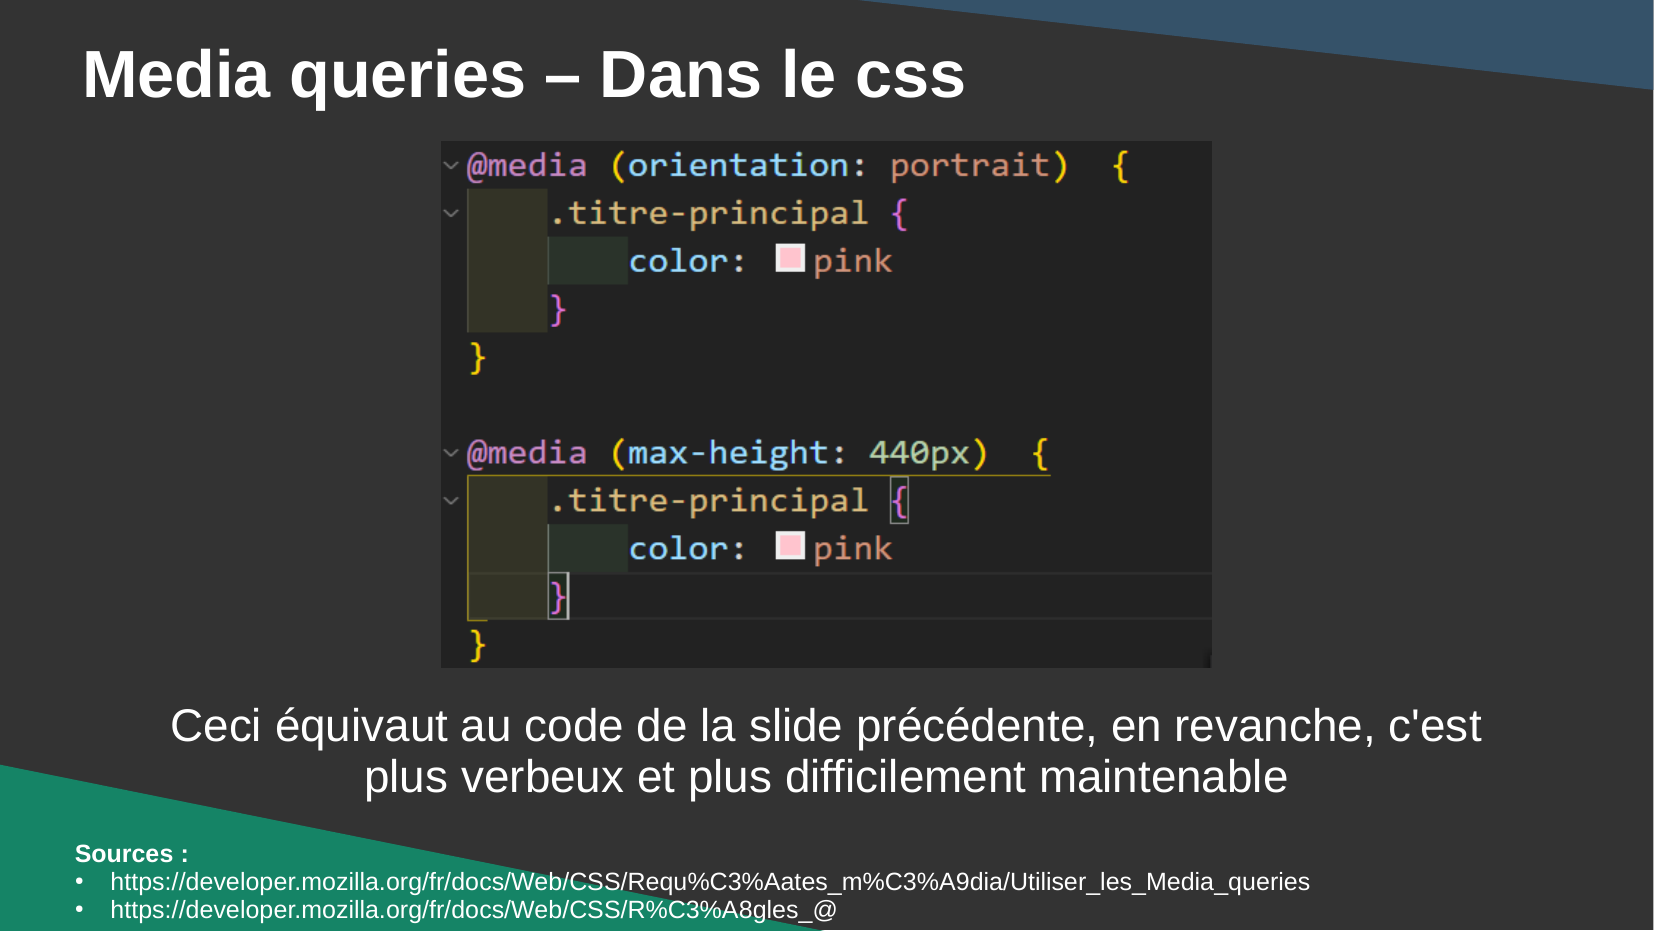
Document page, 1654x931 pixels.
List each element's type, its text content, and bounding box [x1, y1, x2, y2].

text_box Sources : https://developer.mozilla.org/fr/docs/Web/CSS/Requ%C3%Aates_m%C3%A9dia/Utiliser_les_Media_queries https://developer.mozilla.org/fr/docs/Web/CSS/R%C3%A8gles_@ [60, 832, 1546, 931]
title Ceci équivaut au code de la slide précédente, en revanche, c'est plus verbeux et plus difficilement maintenable [159, 699, 1495, 803]
text_box [857, 0, 1654, 90]
text_box [0, 764, 334, 931]
title Media queries – Dans le css [82, 37, 1571, 122]
picture [441, 141, 1212, 668]
